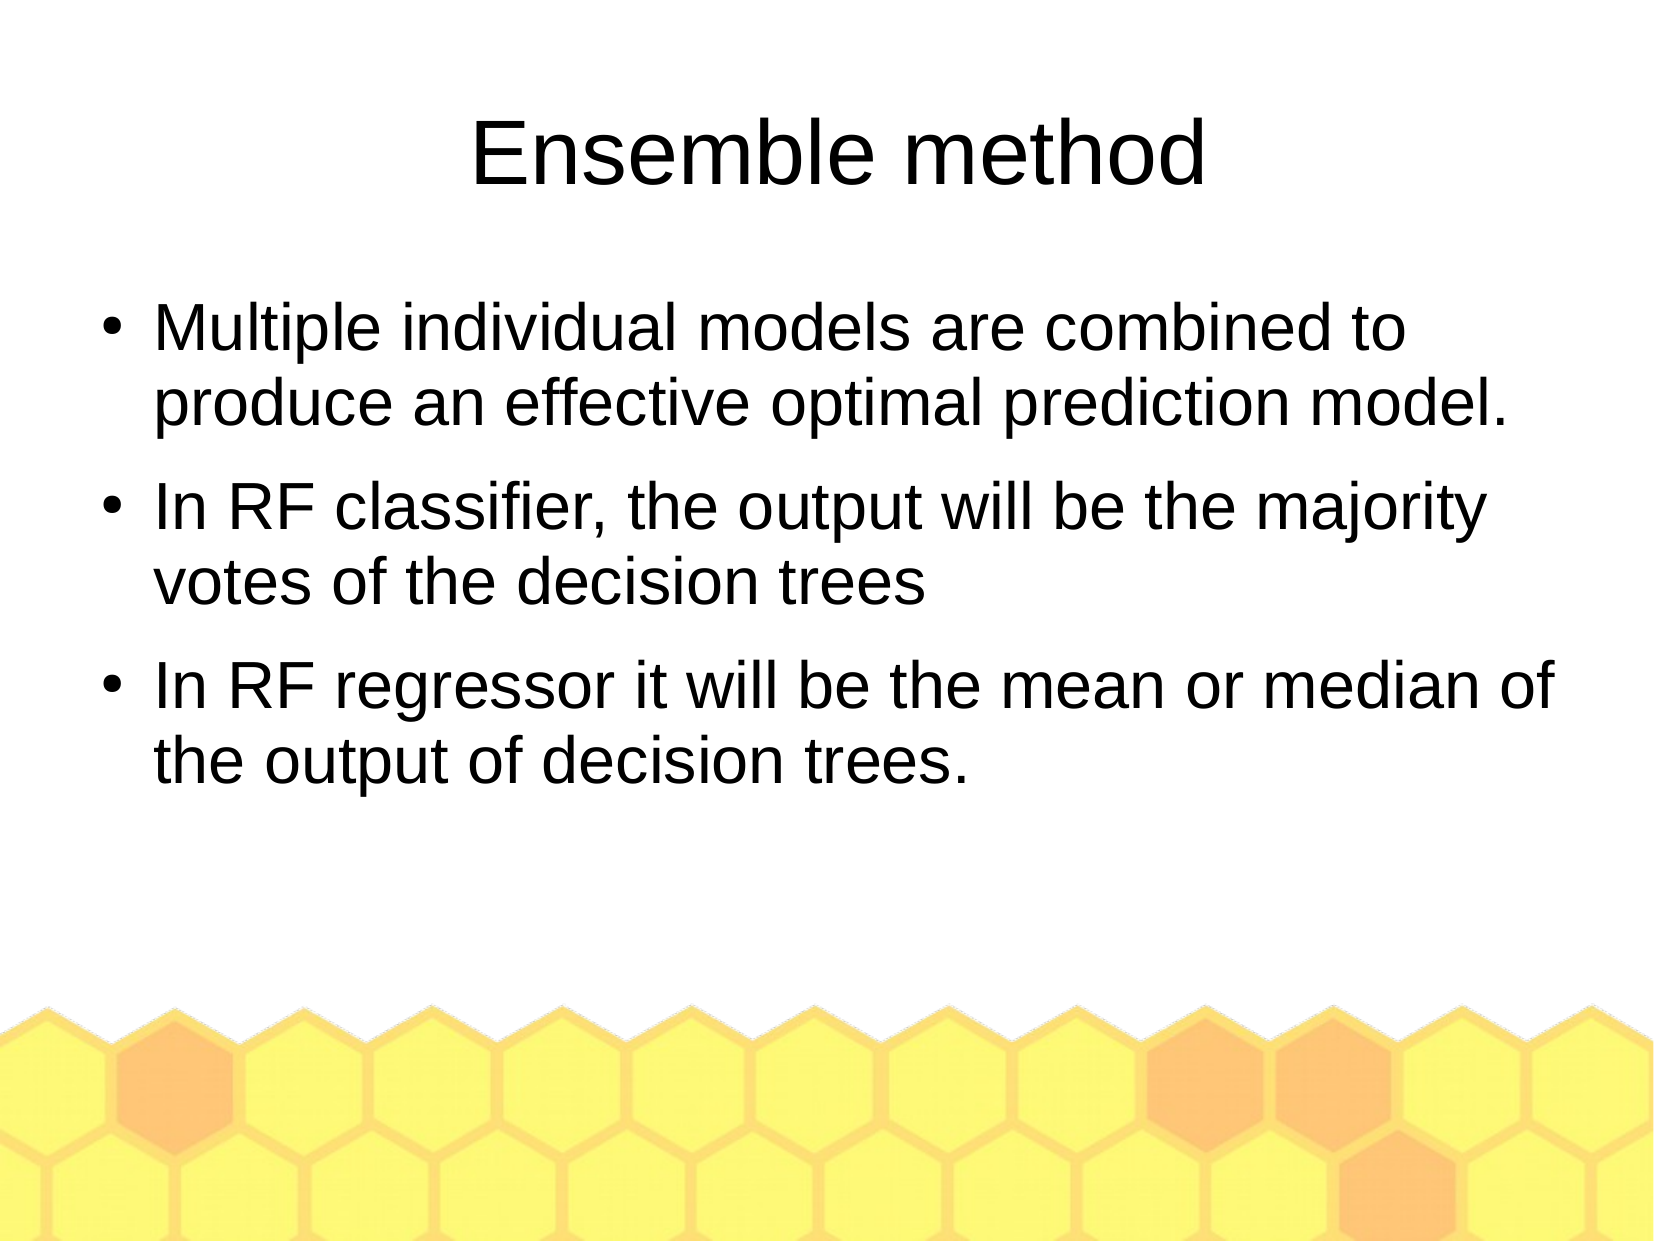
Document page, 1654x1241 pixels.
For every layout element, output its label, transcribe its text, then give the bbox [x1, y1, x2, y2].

list Multiple individual models are combined to produce an effective optimal prediction model. In RF classifier, the output will be the majority votes of the decision trees In RF regressor it will be the mean or median of the output of decision trees. [82, 290, 1571, 1010]
picture [0, 1001, 1654, 1241]
title Ensemble method [82, 49, 1571, 257]
